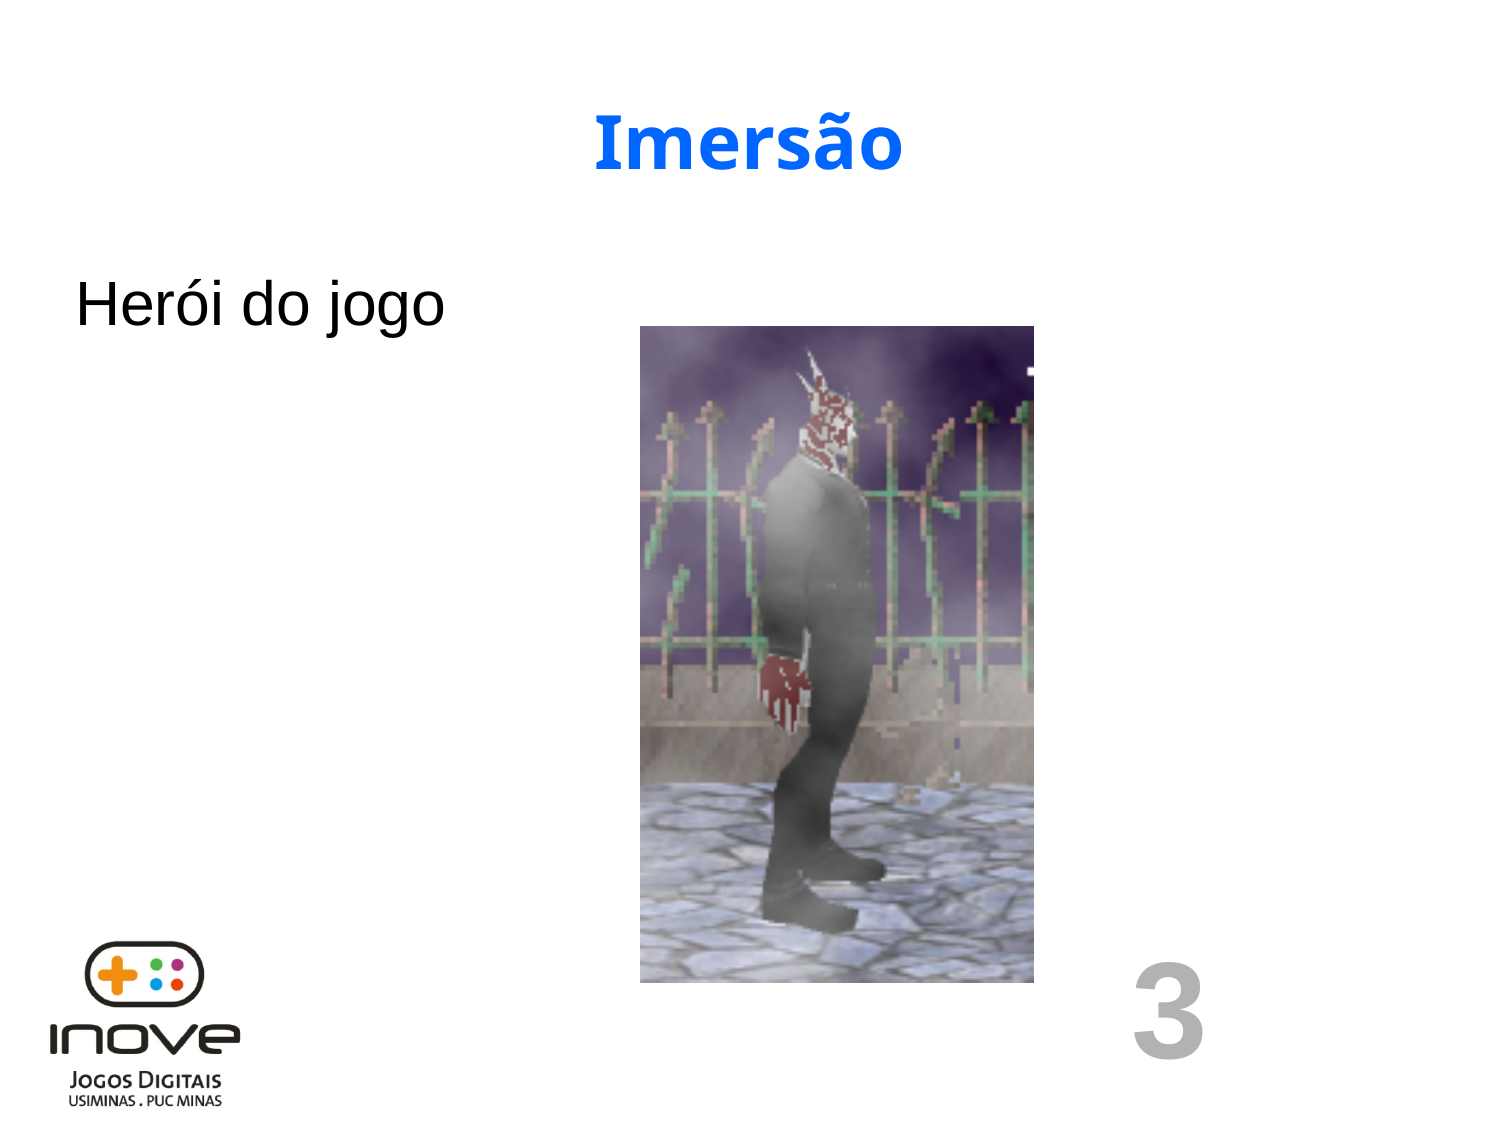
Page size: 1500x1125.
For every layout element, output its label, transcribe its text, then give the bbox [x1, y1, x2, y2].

list Herói do jogo [75, 262, 1426, 1006]
title Imersão [75, 41, 1426, 237]
picture [640, 326, 1034, 983]
